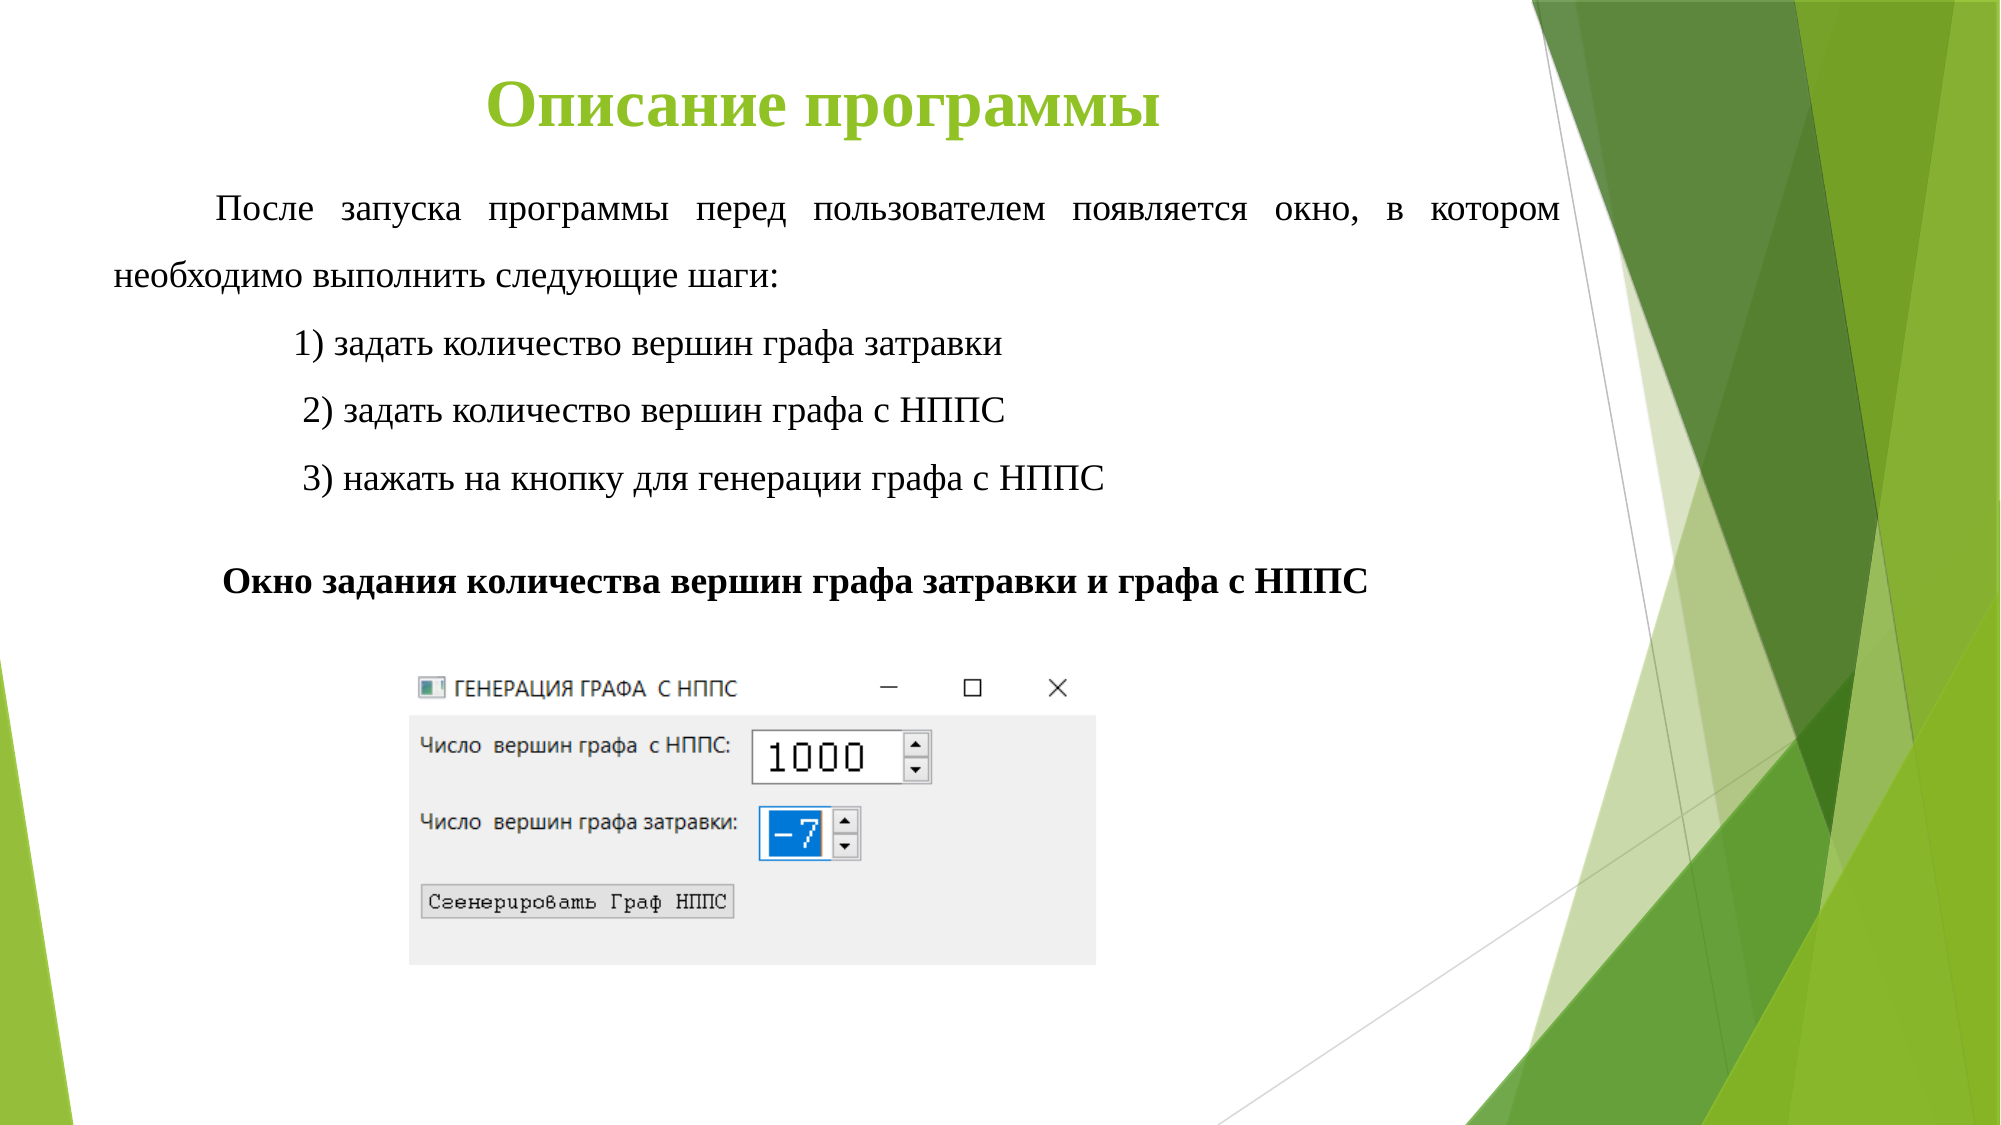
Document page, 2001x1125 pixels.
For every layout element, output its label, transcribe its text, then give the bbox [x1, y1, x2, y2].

picture [409, 662, 1097, 965]
text_box После запуска программы перед пользователем появляется окно, в котором необходимо выполнить следующие шаги: 1) задать количество вершин графа затравки 2) задать количество вершин графа с НППС 3) нажать на кнопку для генерации графа с НППС [98, 152, 1577, 506]
text_box Описание программы [470, 51, 1252, 149]
text_box Окно задания количества вершин графа затравки и графа с НППС [198, 548, 1386, 609]
